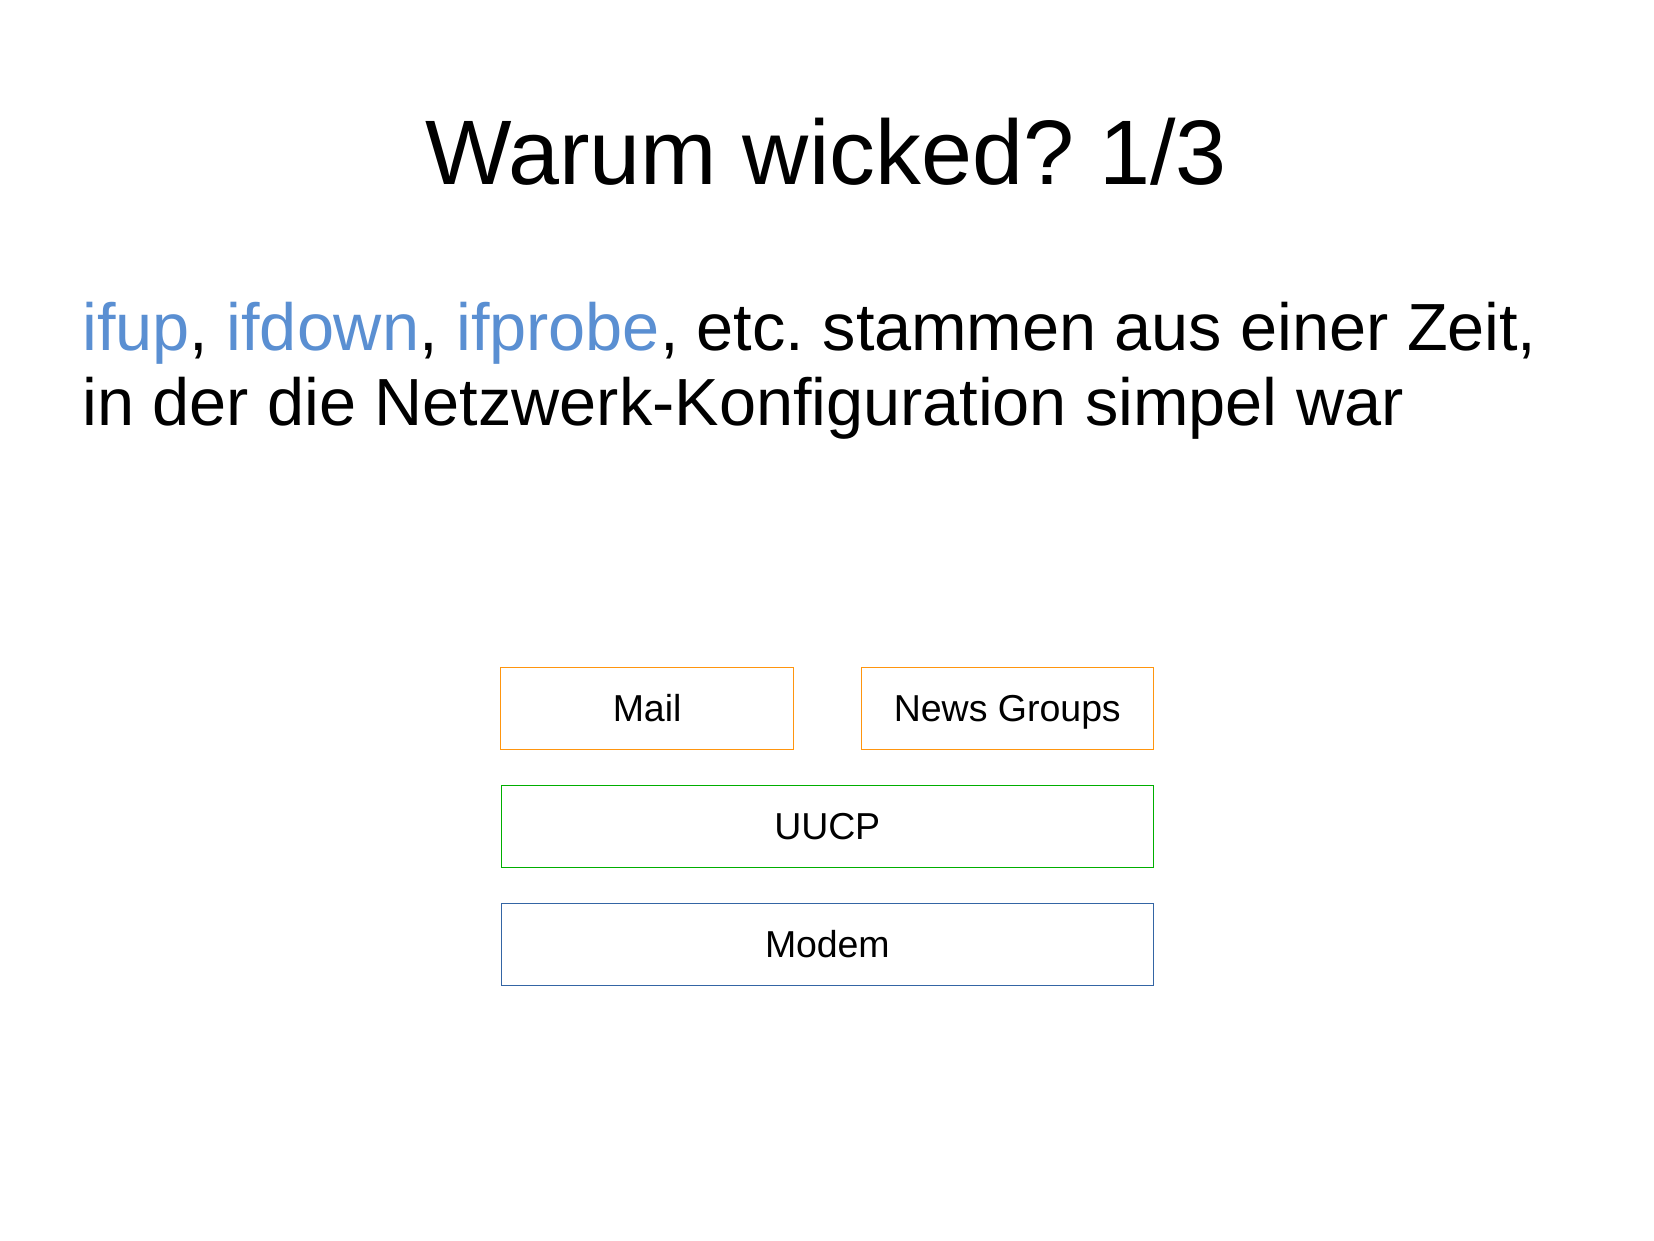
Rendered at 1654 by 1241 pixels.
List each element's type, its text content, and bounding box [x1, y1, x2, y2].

text_box Modem [501, 903, 1154, 986]
text_box Mail [500, 667, 794, 750]
title Warum wicked? 1/3 [82, 49, 1571, 257]
text_box News Groups [861, 667, 1154, 750]
list ifup, ifdown, ifprobe, etc. stammen aus einer Zeit, in der die Netzwerk-Konfiguration simpel war [82, 290, 1571, 1010]
text_box UUCP [501, 785, 1154, 868]
